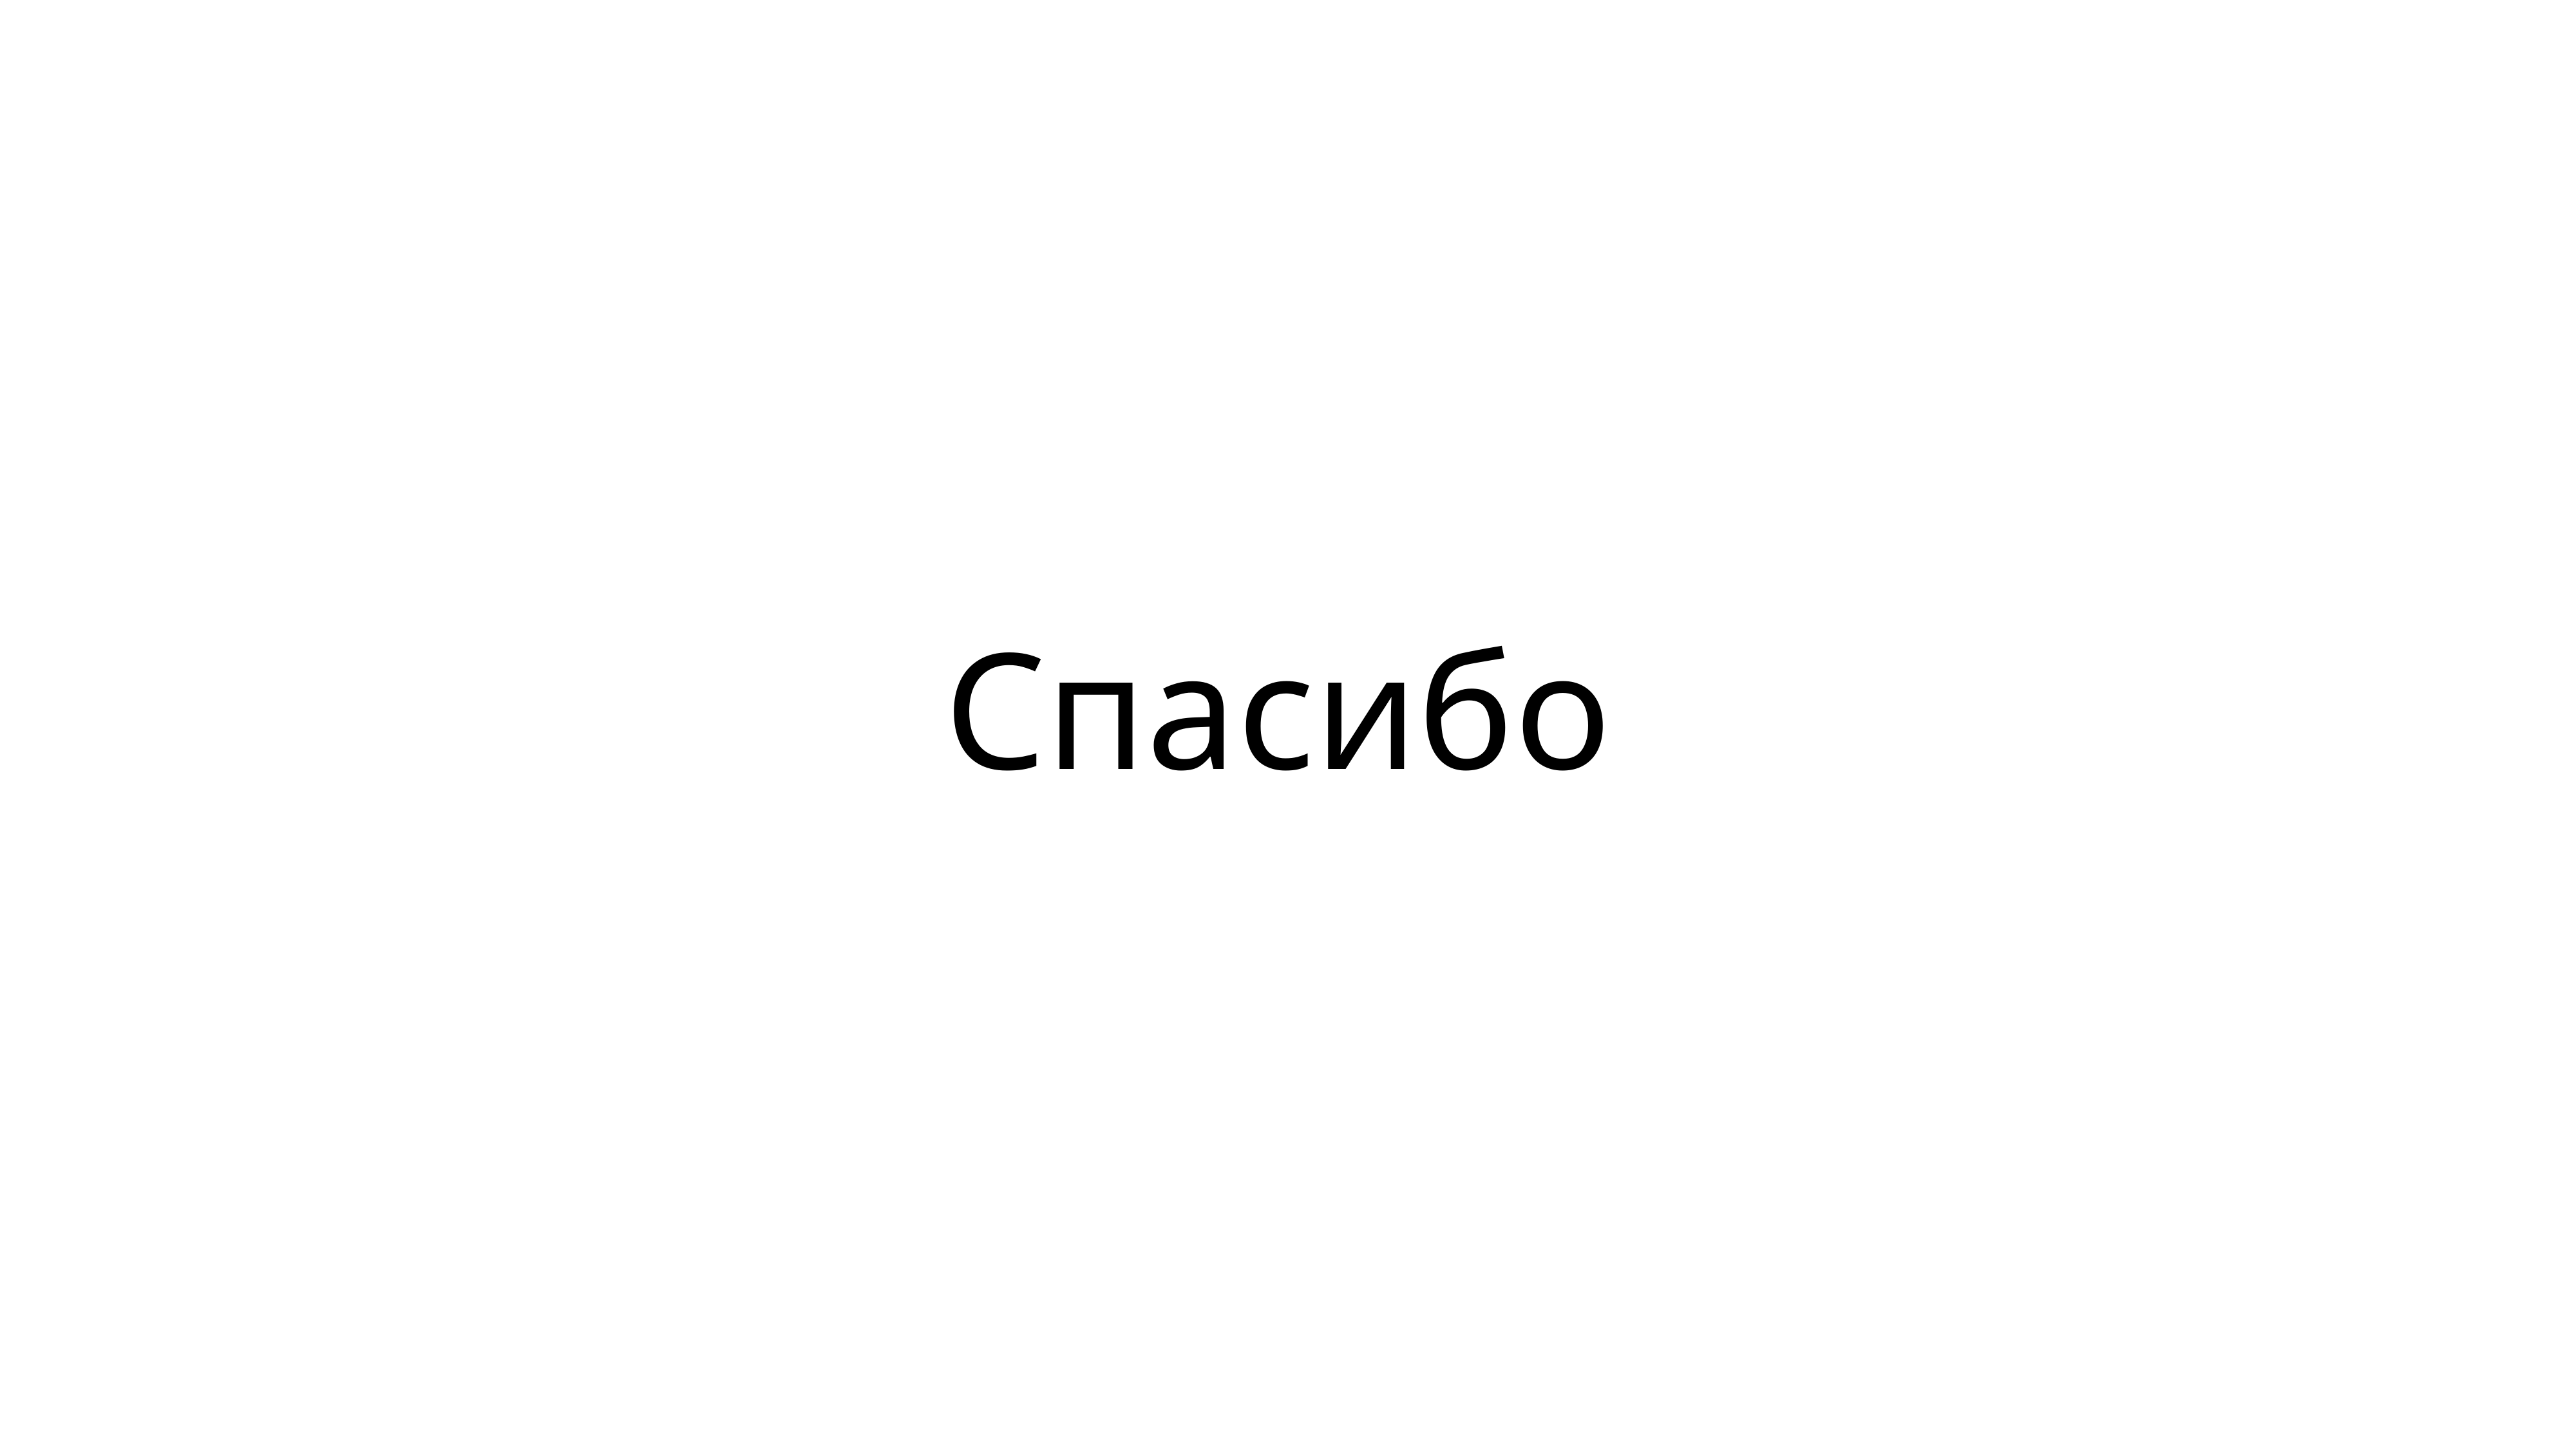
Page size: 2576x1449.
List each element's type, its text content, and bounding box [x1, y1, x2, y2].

title Спасибо [310, 321, 2246, 1088]
